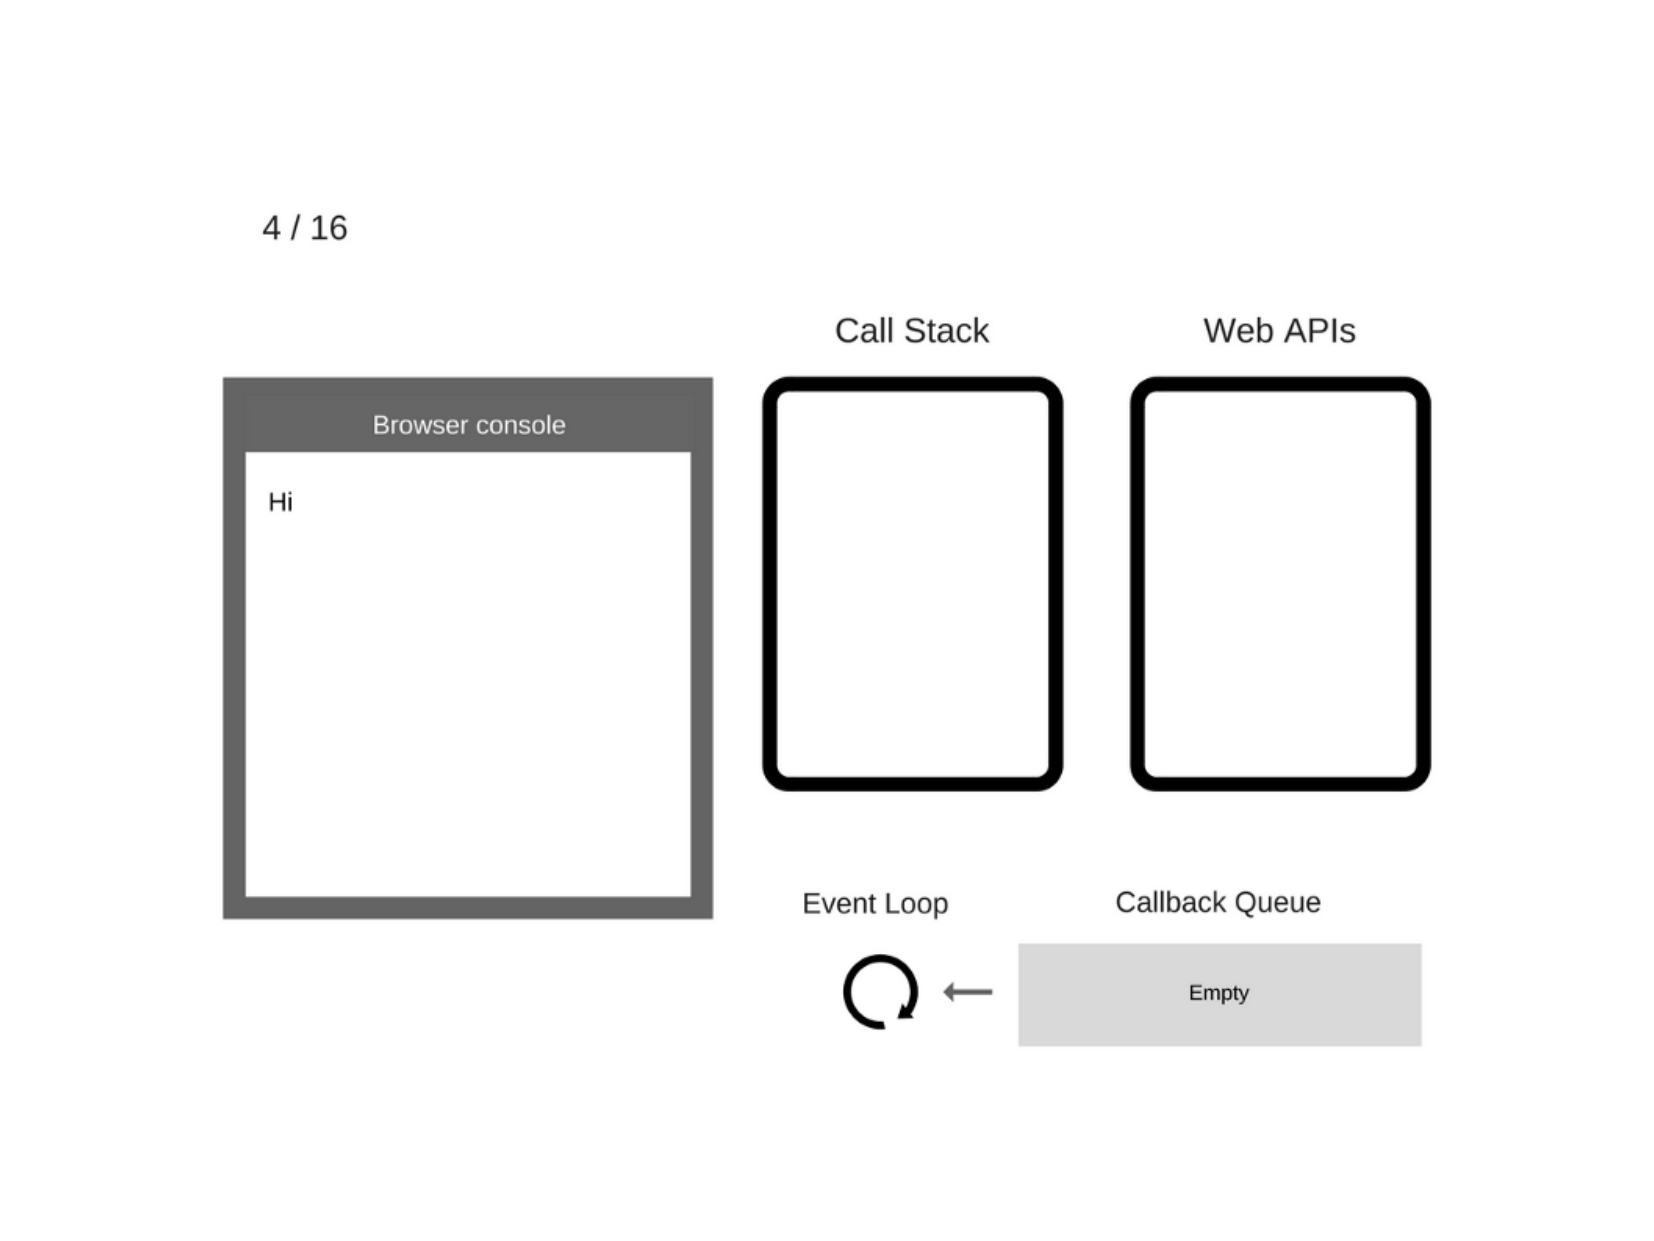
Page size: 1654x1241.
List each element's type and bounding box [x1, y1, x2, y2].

picture [201, 194, 1452, 1133]
